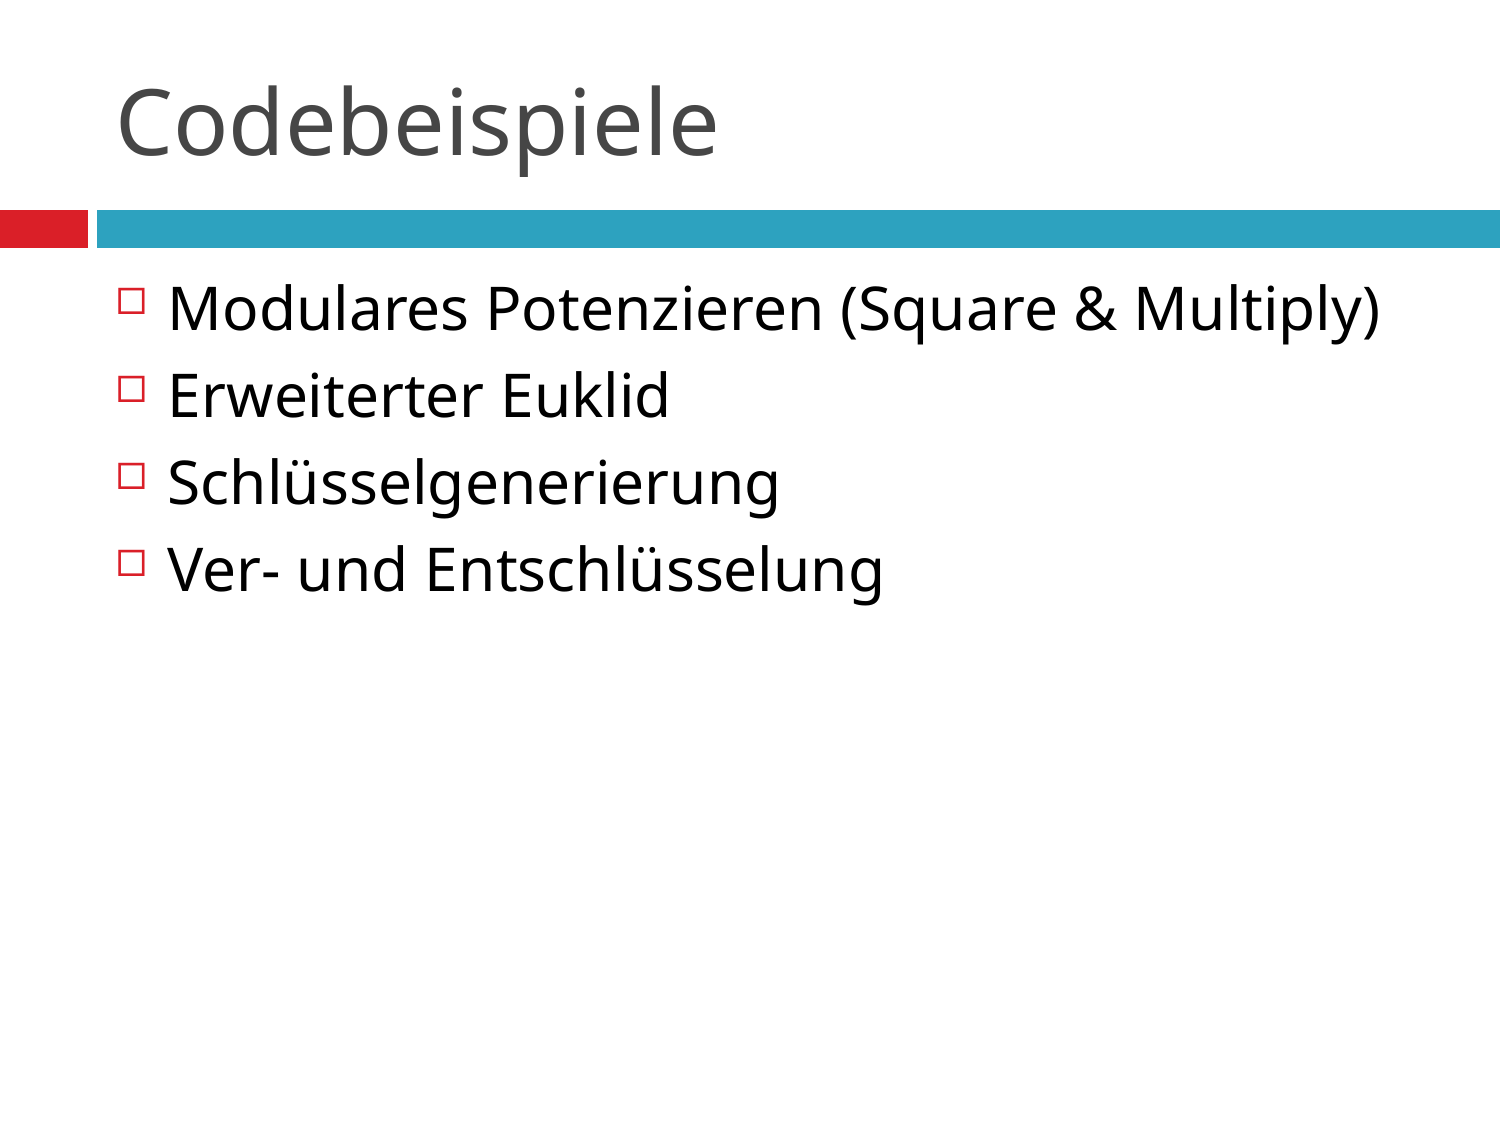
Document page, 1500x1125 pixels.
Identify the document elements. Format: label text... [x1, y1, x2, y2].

title Codebeispiele [100, 37, 1438, 201]
list Modulares Potenzieren (Square & Multiply) Erweiterter Euklid Schlüsselgenerierung Ver- und Entschlüsselung [100, 262, 1438, 1000]
